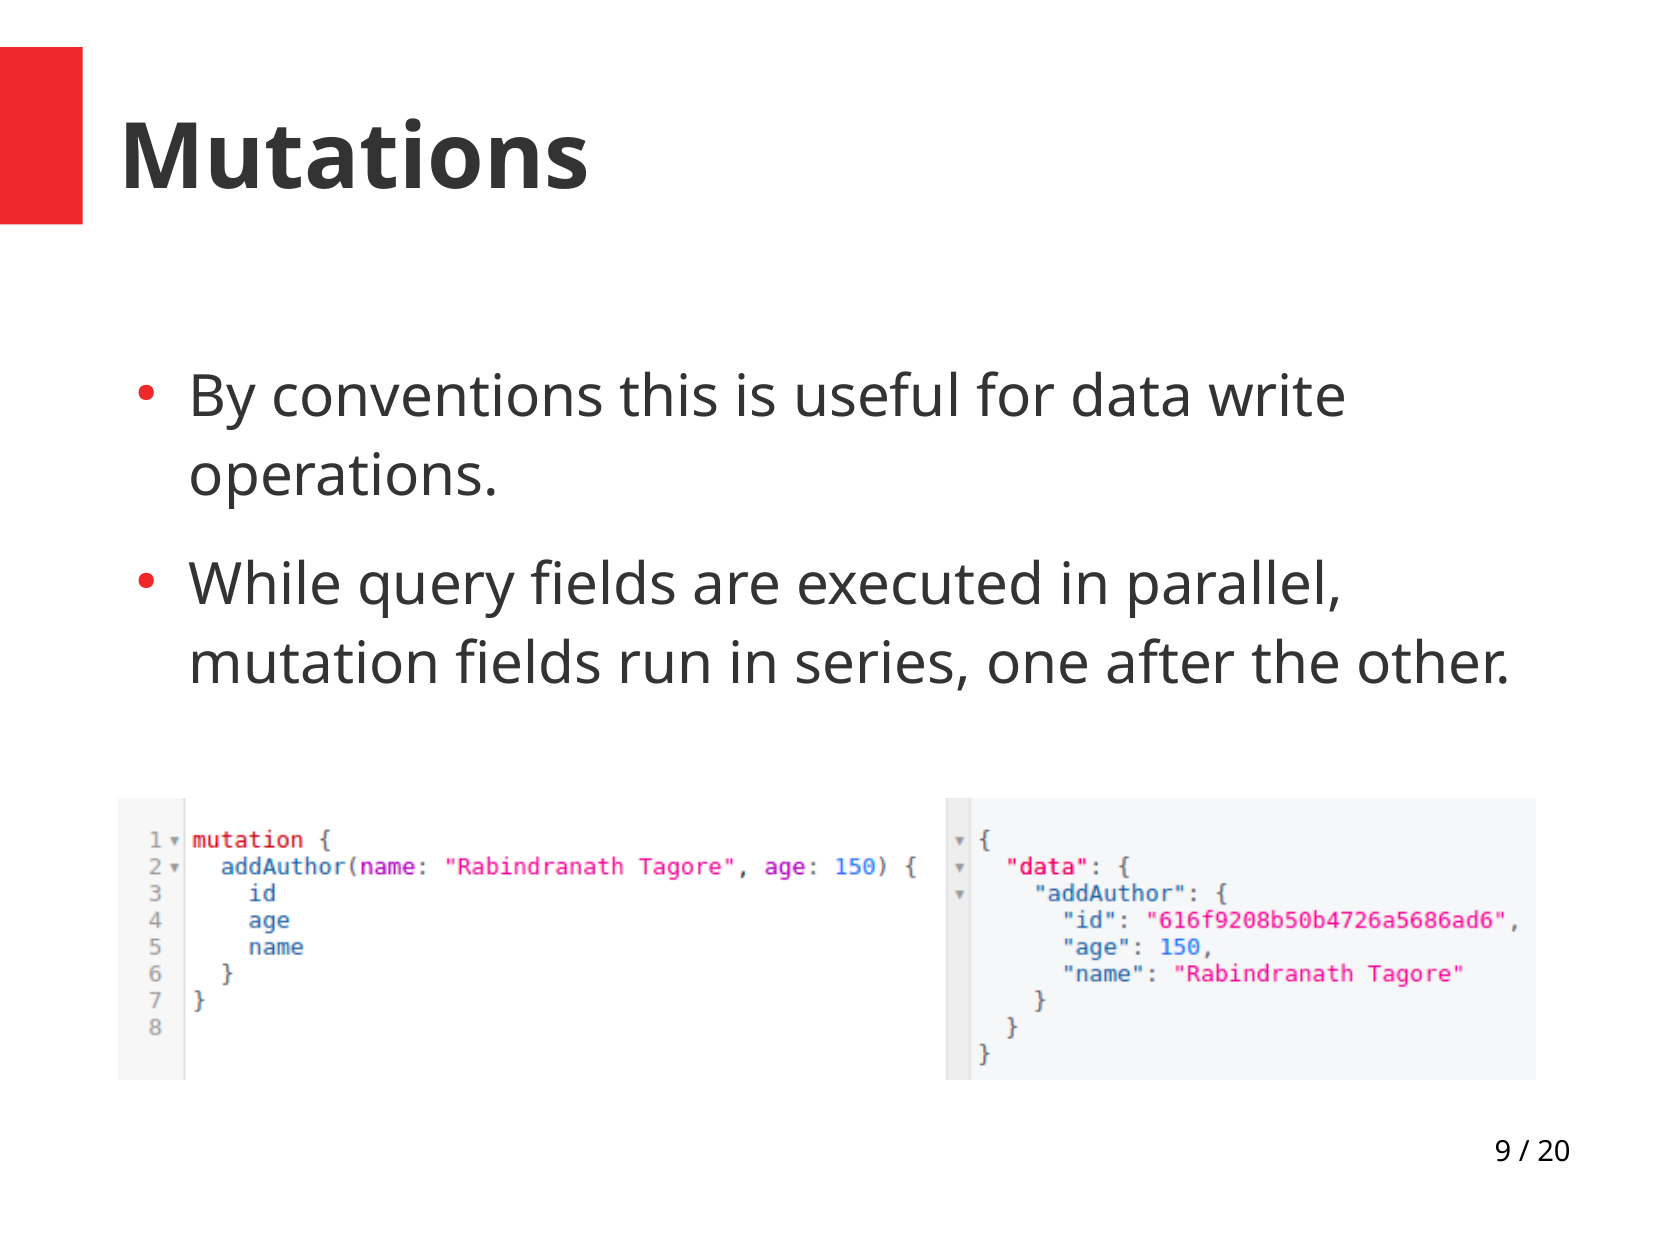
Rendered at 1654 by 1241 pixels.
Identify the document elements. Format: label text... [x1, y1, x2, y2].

picture [118, 798, 1536, 1080]
title Mutations [118, 49, 1571, 257]
list By conventions this is useful for data write operations. While query fields are executed in parallel, mutation fields run in series, one after the other. [118, 354, 1536, 698]
